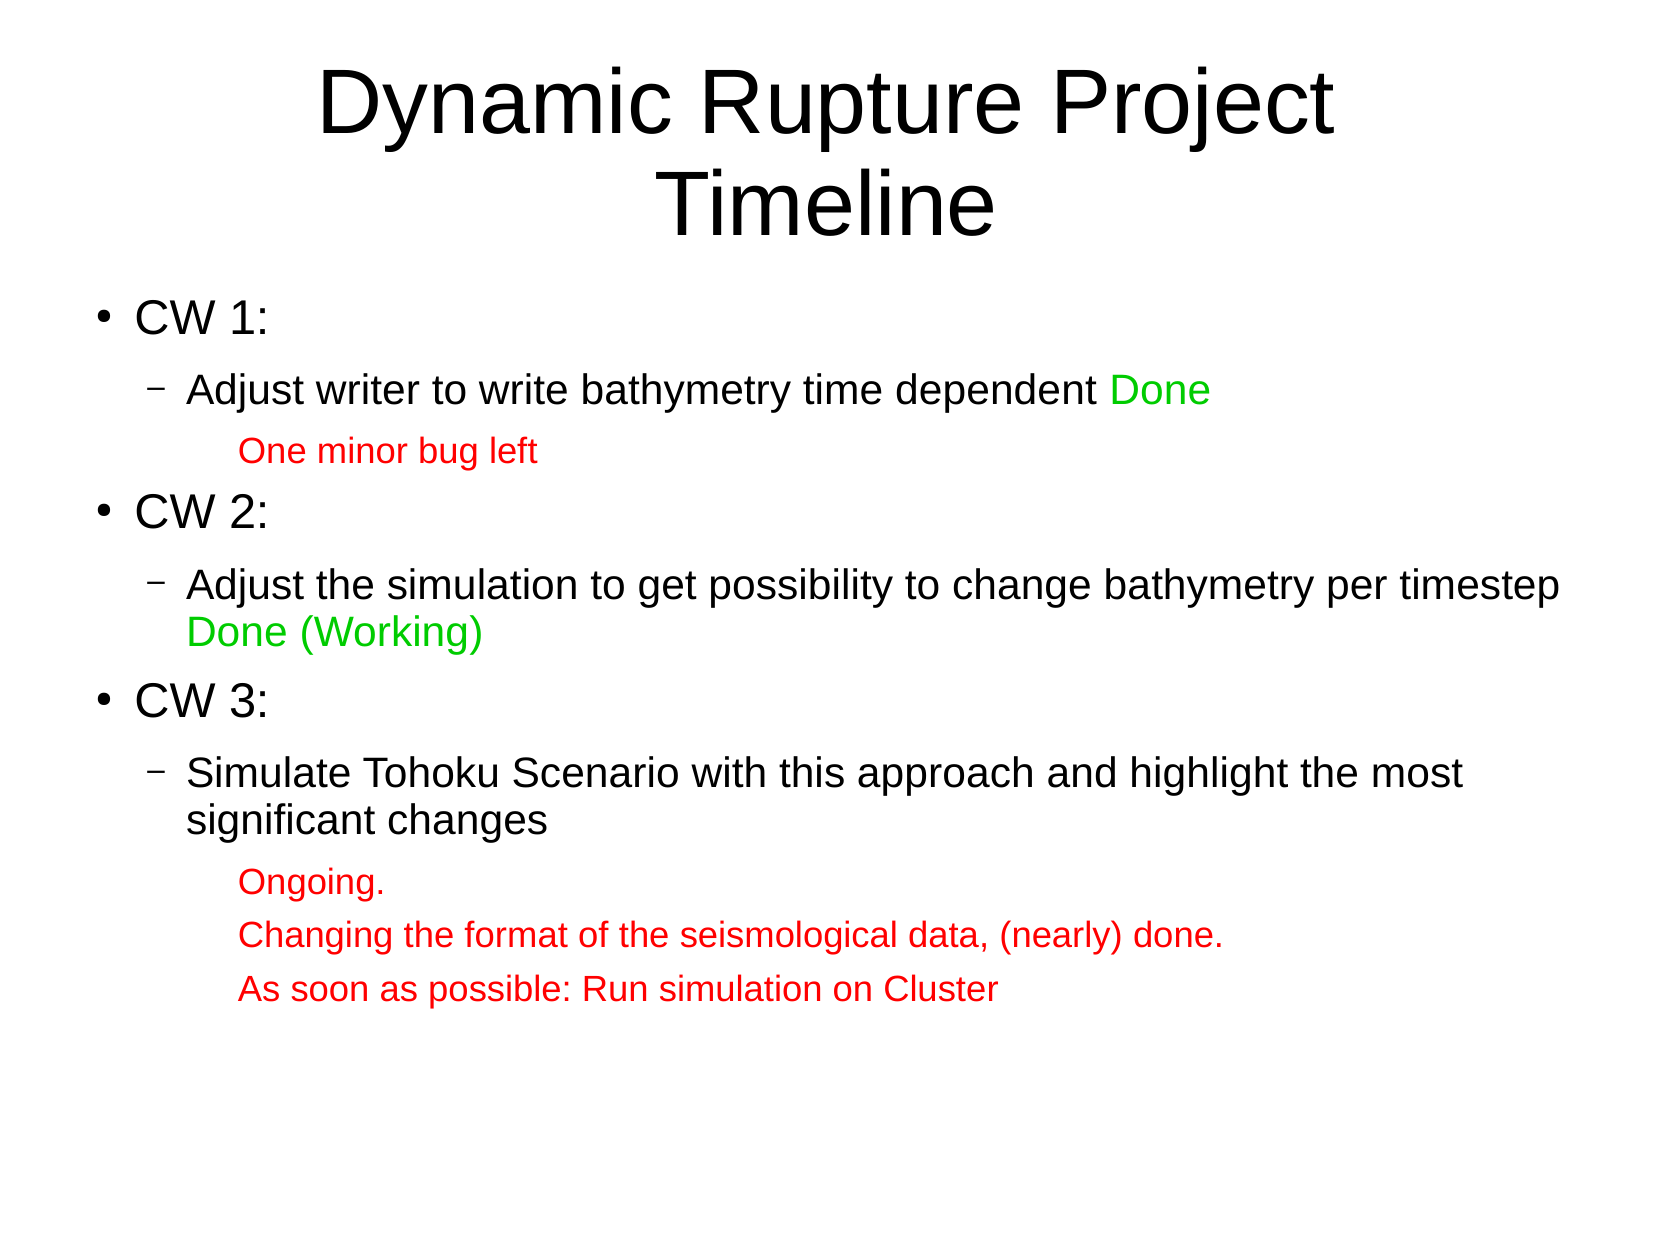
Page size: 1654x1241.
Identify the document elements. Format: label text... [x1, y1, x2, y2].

list CW 1: Adjust writer to write bathymetry time dependent Done One minor bug left CW 2: Adjust the simulation to get possibility to change bathymetry per timestep Done (Working) CW 3: Simulate Tohoku Scenario with this approach and highlight the most significant changes Ongoing. Changing the format of the seismological data, (nearly) done. As soon as possible: Run simulation on Cluster [82, 290, 1571, 1010]
title Dynamic Rupture Project Timeline [82, 49, 1571, 257]
